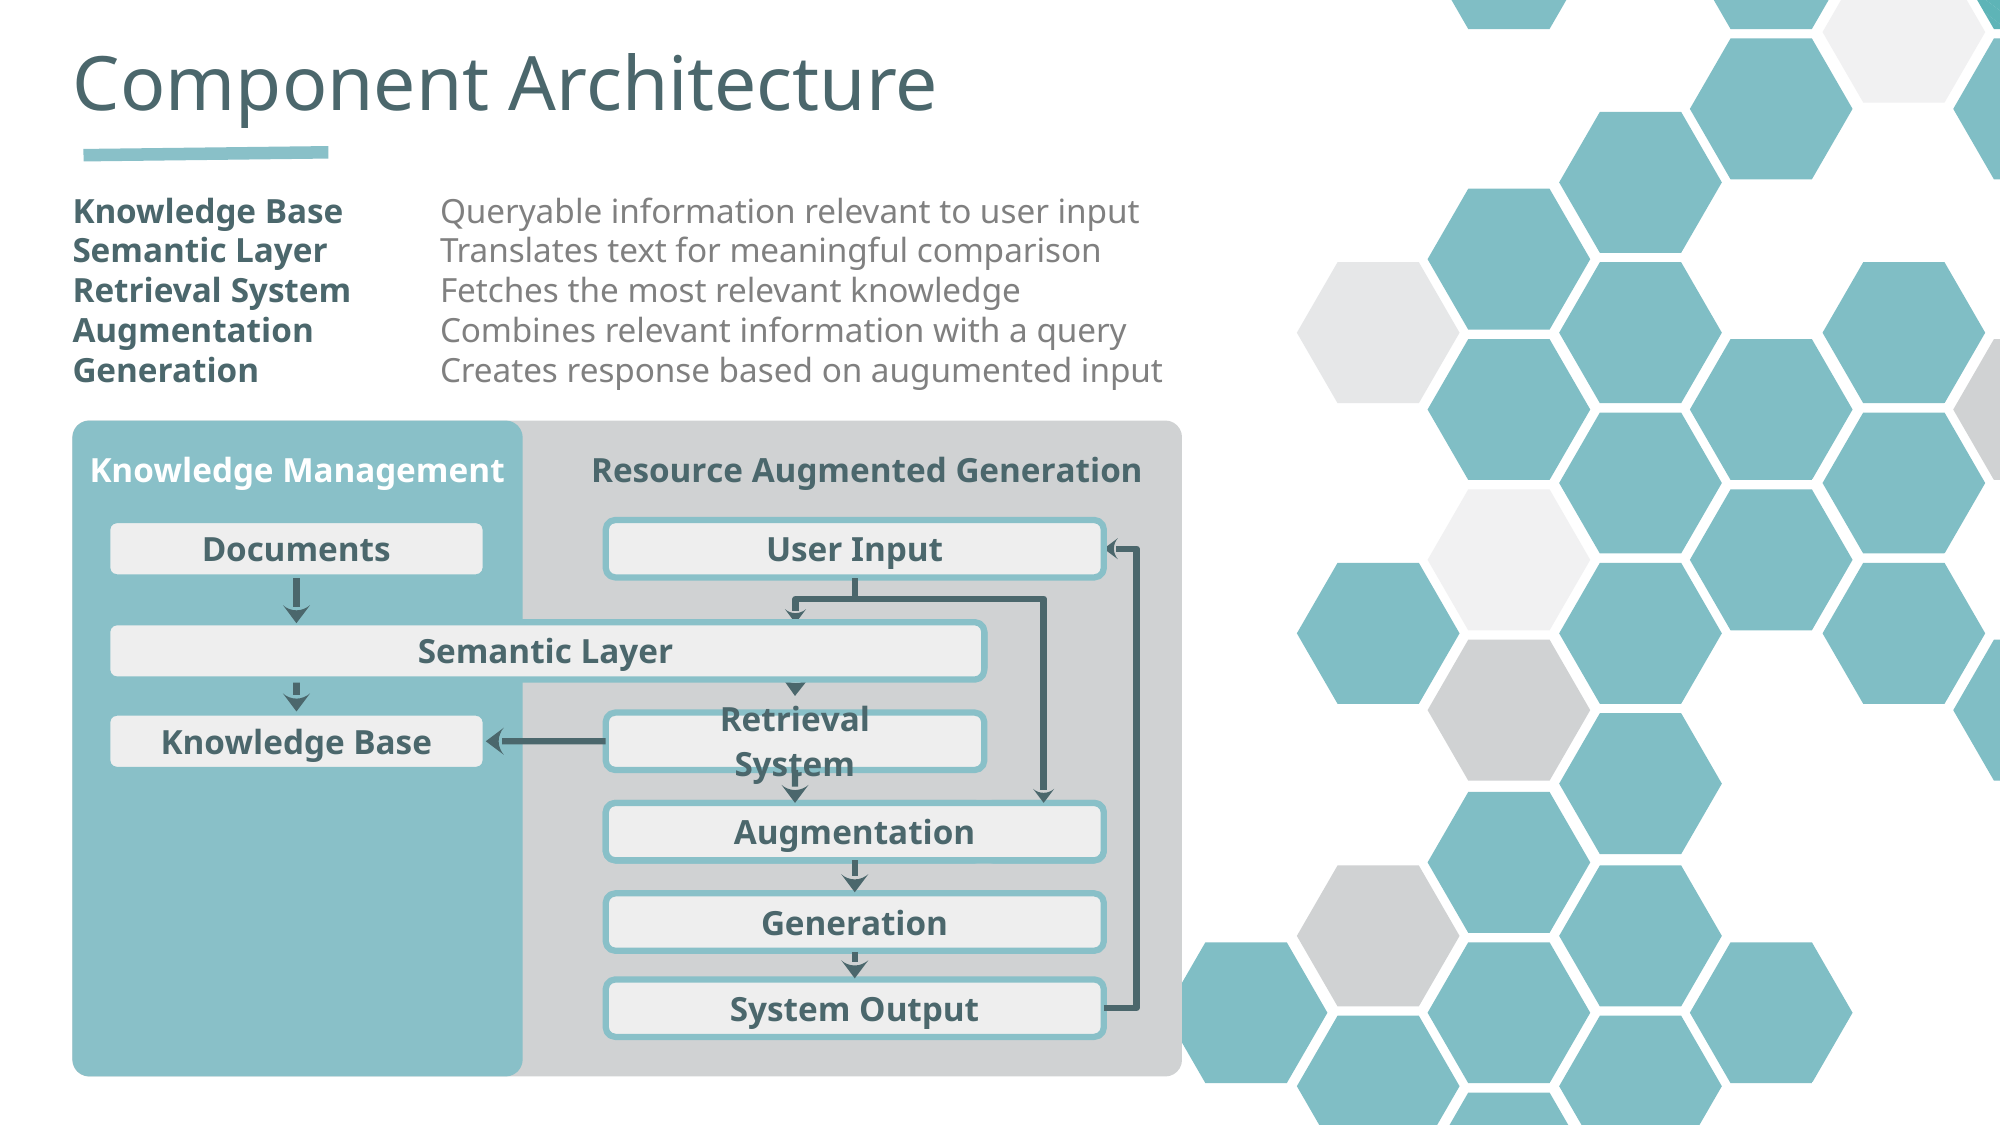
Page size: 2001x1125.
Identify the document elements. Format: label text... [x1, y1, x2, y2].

text_box User Input [670, 518, 1039, 579]
text_box [75, 423, 1179, 1074]
text_box Generation [670, 892, 1039, 952]
text_box Retrieval System [655, 711, 935, 772]
text_box Resource Augmented Generation [560, 447, 1174, 584]
text_box Documents [156, 518, 437, 579]
text_box Augmentation [670, 801, 1039, 862]
title Component Architecture [57, 28, 1430, 147]
picture [1164, 0, 2000, 1125]
text_box Queryable information relevant to user input Translates text for meaningful comparison Fetches the most relevant knowledge Combines relevant information with a query Creates response based on augumented input [425, 182, 1817, 397]
text_box System Output [670, 978, 1039, 1038]
text_box Knowledge Management [75, 447, 520, 568]
text_box Semantic Layer [221, 621, 870, 681]
text_box Knowledge Base Semantic Layer Retrieval System Augmentation Generation [57, 182, 425, 397]
text_box Knowledge Base [156, 711, 437, 772]
